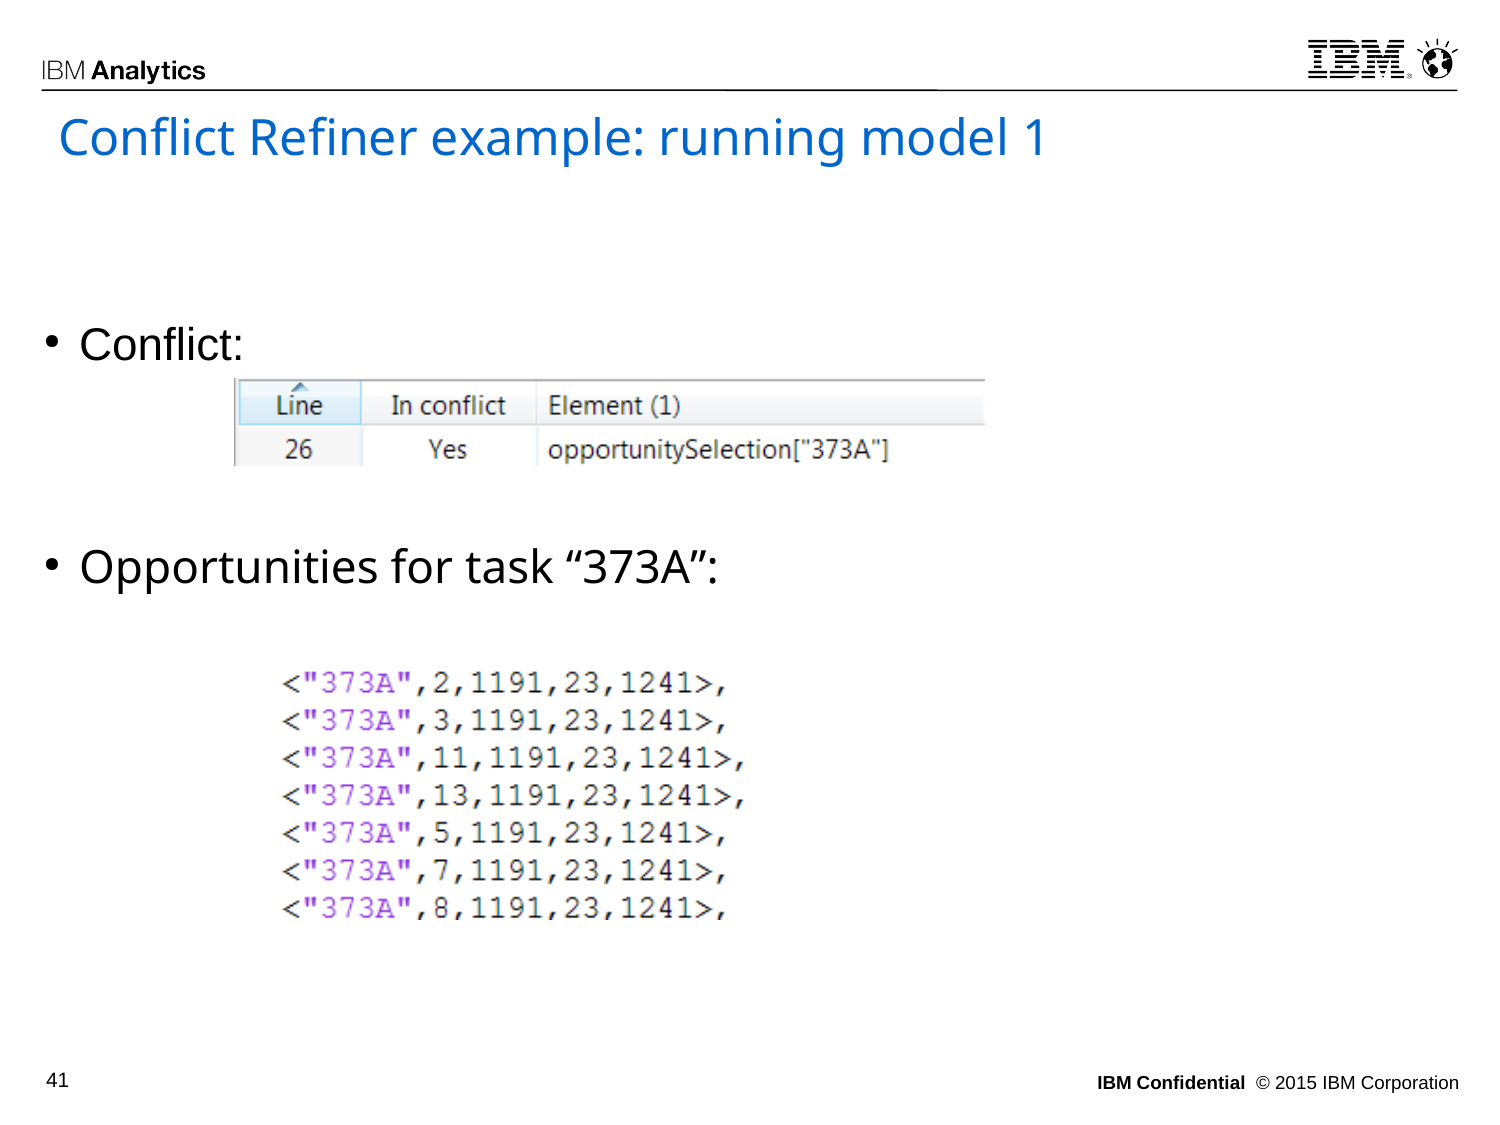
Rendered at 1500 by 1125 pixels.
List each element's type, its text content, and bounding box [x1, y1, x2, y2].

picture [1294, 24, 1469, 91]
title Conflict Refiner example: running model 1 [43, 97, 1446, 262]
list Conflict: Opportunities for task “373A”: [43, 307, 1445, 1045]
picture [24, 42, 224, 99]
